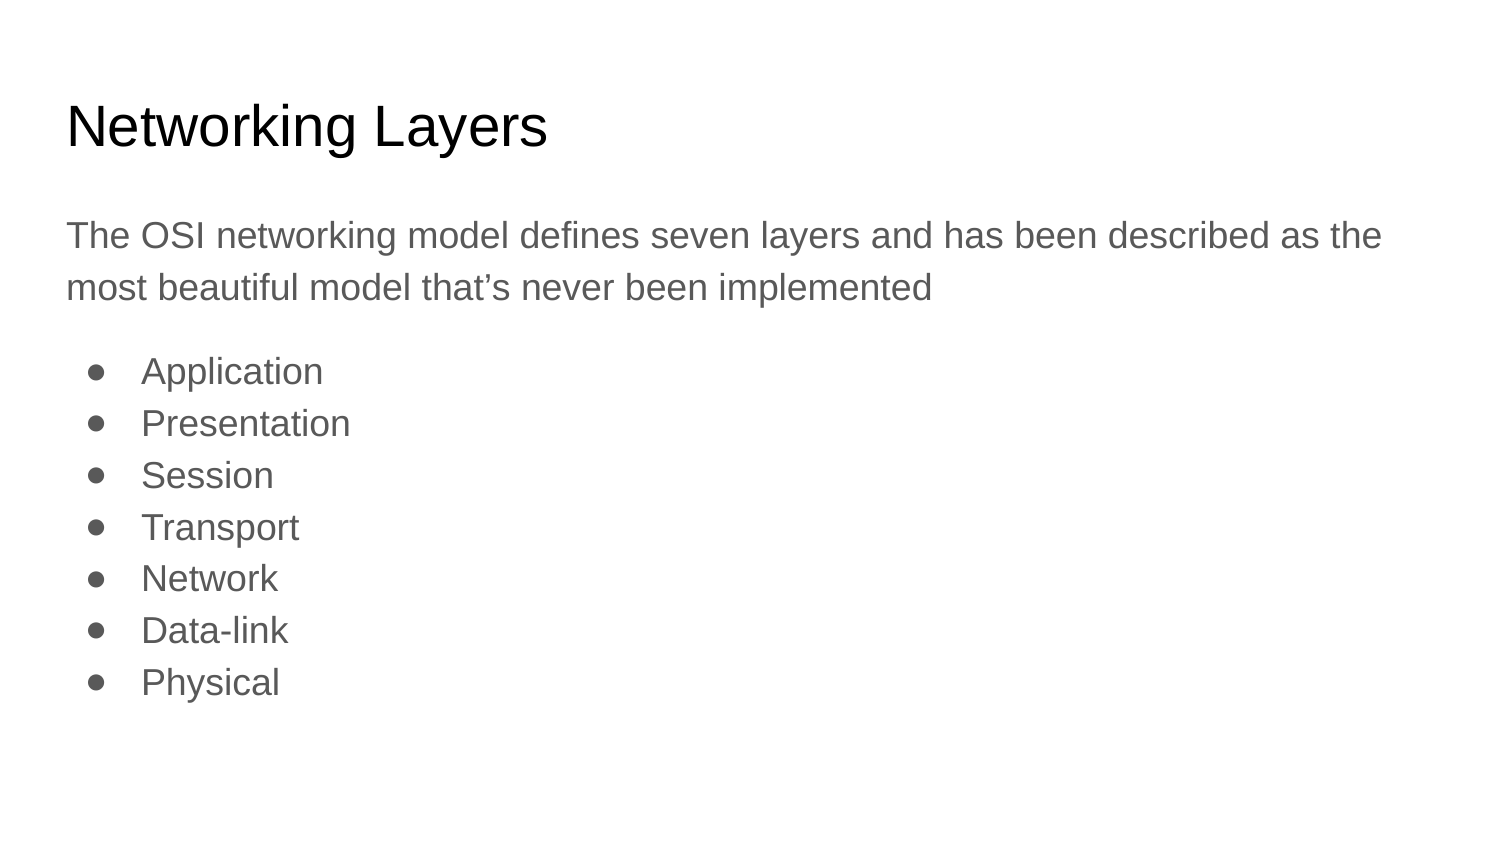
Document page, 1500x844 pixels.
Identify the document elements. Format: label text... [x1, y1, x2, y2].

list The OSI networking model defines seven layers and has been described as the most beautiful model that’s never been implemented Application Presentation Session Transport Network Data-link Physical [51, 189, 1449, 750]
title Networking Layers [51, 72, 1449, 167]
